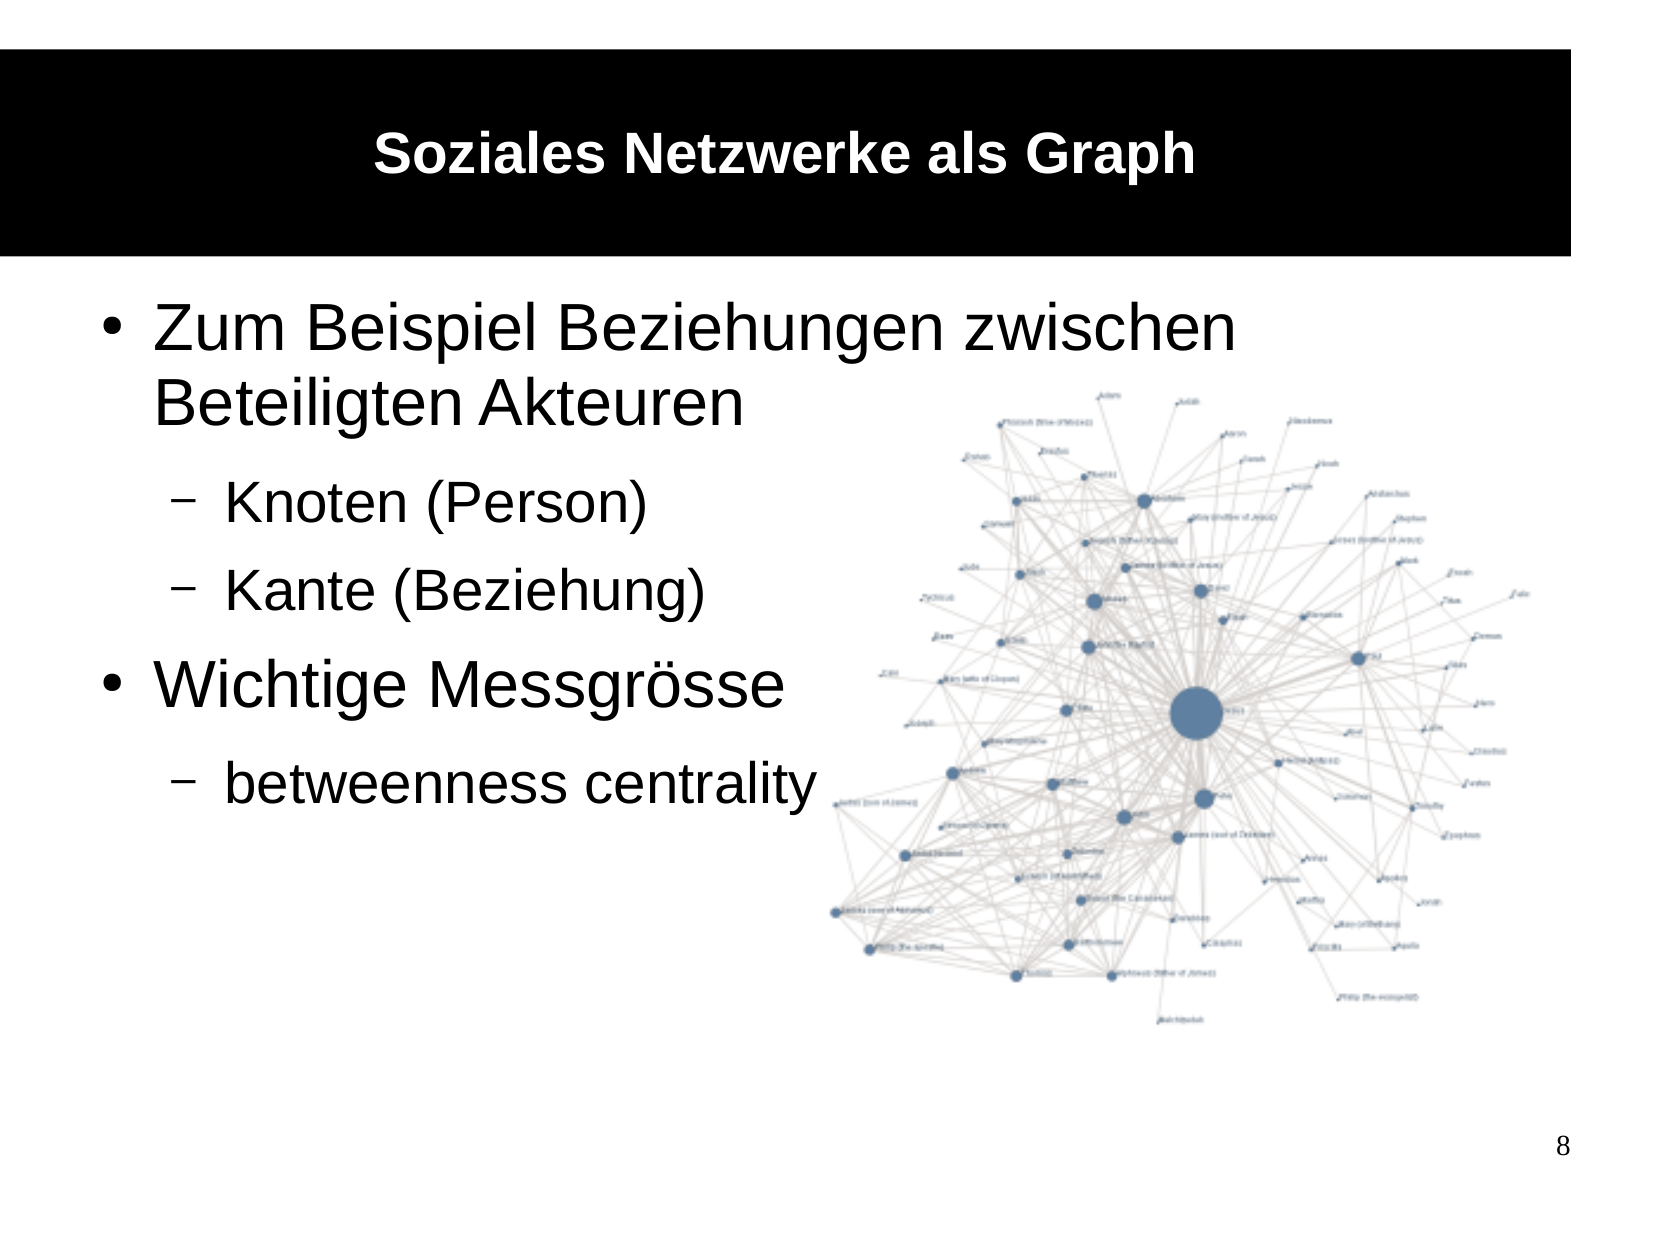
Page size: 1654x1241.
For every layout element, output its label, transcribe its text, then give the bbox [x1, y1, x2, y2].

title Soziales Netzwerke als Graph [0, 49, 1571, 257]
list Zum Beispiel Beziehungen zwischen Beteiligten Akteuren Knoten (Person) Kante (Beziehung) Wichtige Messgrösse betweenness centrality [82, 290, 1538, 1010]
picture [826, 389, 1536, 1030]
